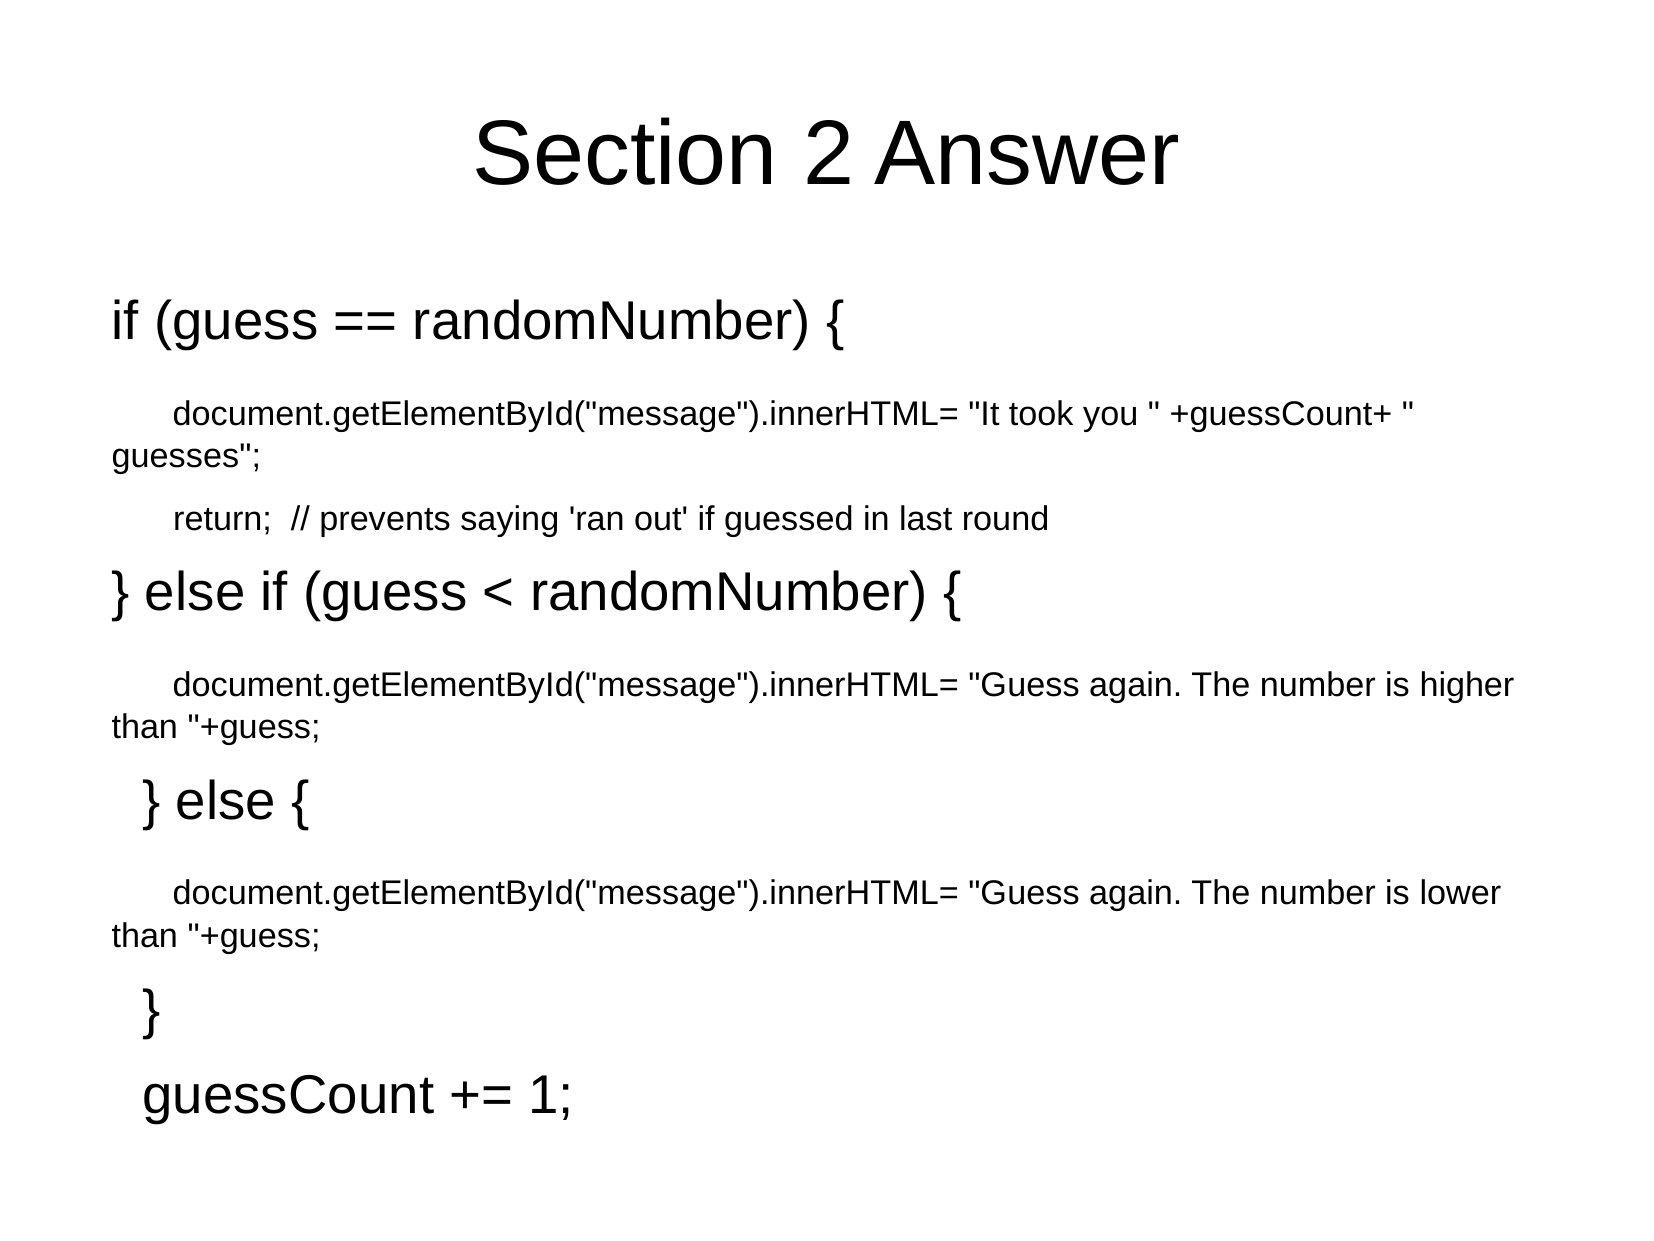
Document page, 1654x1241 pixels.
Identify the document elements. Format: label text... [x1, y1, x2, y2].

list if (guess == randomNumber) { document.getElementById("message").innerHTML= "It took you " +guessCount+ " guesses"; return; // prevents saying 'ran out' if guessed in last round } else if (guess < randomNumber) { document.getElementById("message").innerHTML= "Guess again. The number is higher than "+guess; } else { document.getElementById("message").innerHTML= "Guess again. The number is lower than "+guess; } guessCount += 1; [82, 290, 1571, 1126]
title Section 2 Answer [82, 49, 1571, 257]
